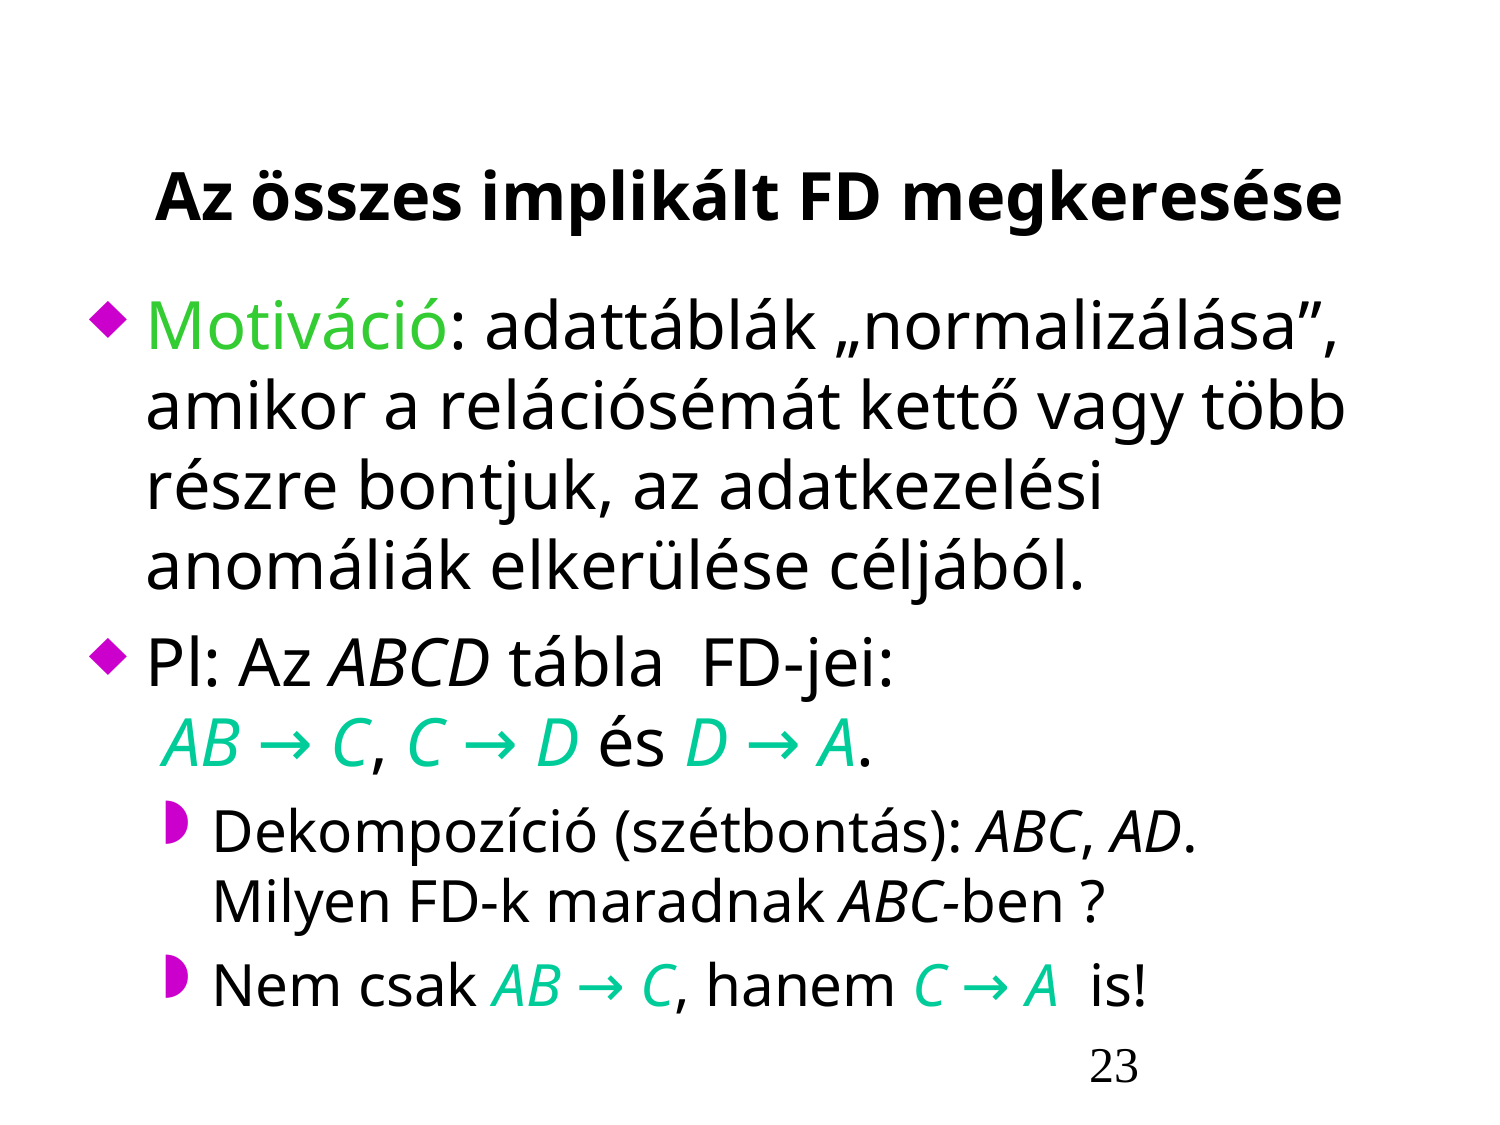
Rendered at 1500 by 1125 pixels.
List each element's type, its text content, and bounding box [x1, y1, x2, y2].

list Motiváció: adattáblák „normalizálása”, amikor a relációsémát kettő vagy több részre bontjuk, az adatkezelési anomáliák elkerülése céljából. Pl: Az ABCD tábla FD-jei: AB → C, C → D és D → A. Dekompozíció (szétbontás): ABC, AD. Milyen FD-k maradnak ABC-ben ? Nem csak AB → C, hanem C → A is! [74, 274, 1388, 1038]
title Az összes implikált FD megkeresése [112, 99, 1388, 274]
